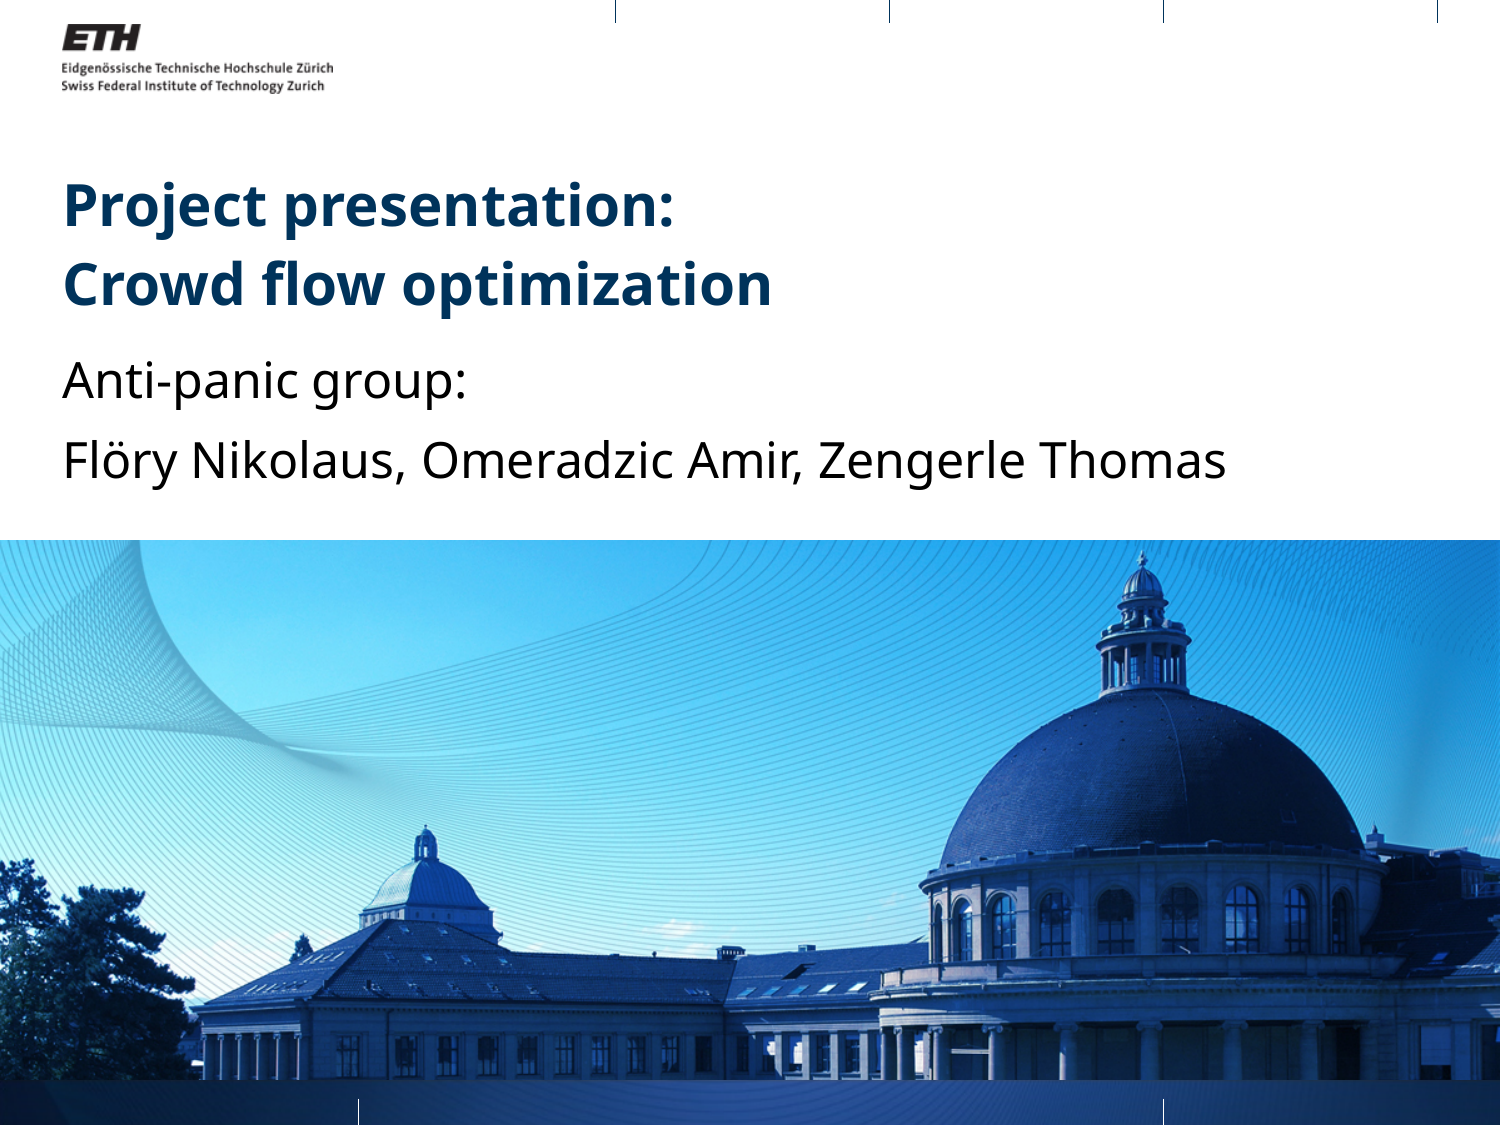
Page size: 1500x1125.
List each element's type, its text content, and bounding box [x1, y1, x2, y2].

picture [0, 540, 1500, 1125]
title Project presentation: Crowd flow optimization [62, 164, 1438, 320]
subtitle Anti-panic group: Flöry Nikolaus, Omeradzic Amir, Zengerle Thomas [62, 325, 1438, 513]
picture [62, 24, 333, 94]
